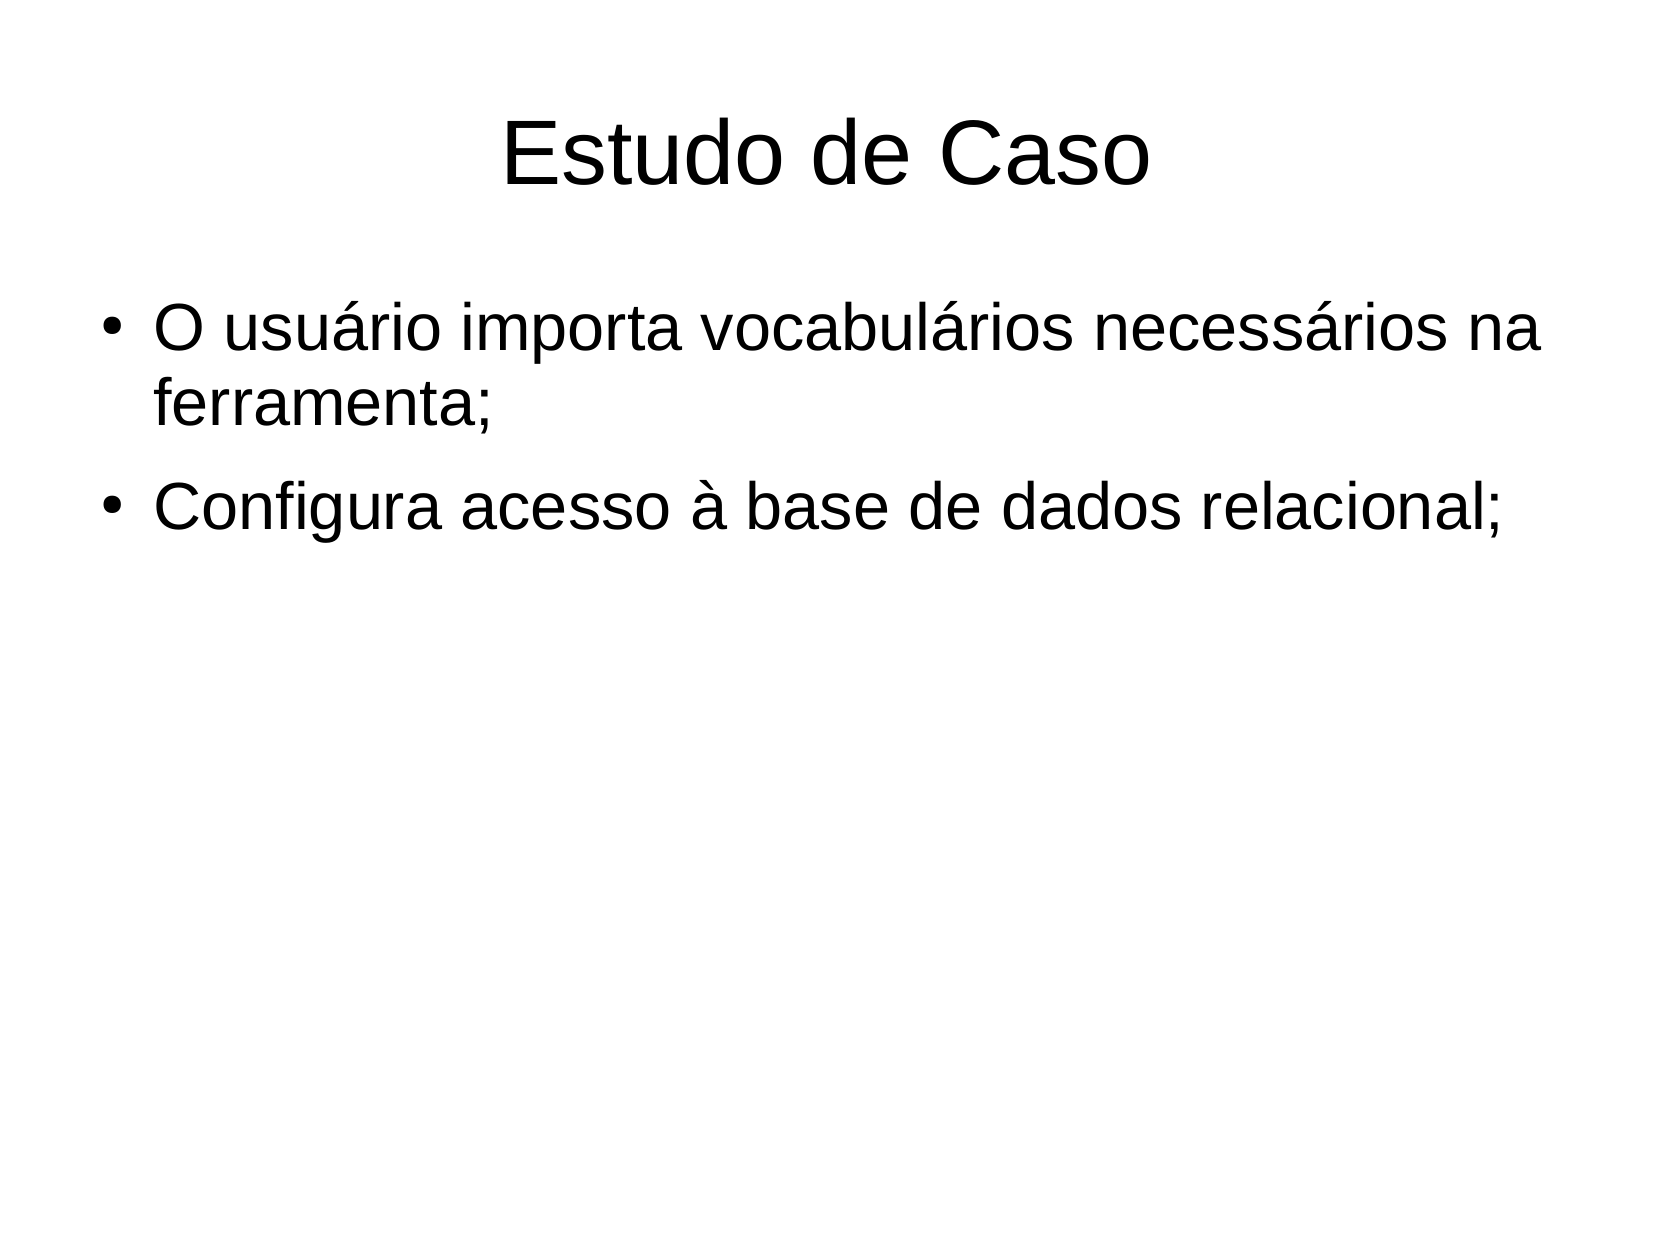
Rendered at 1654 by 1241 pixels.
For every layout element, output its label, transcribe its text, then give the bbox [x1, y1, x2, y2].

title Estudo de Caso [82, 49, 1571, 257]
list O usuário importa vocabulários necessários na ferramenta; Configura acesso à base de dados relacional; [82, 290, 1571, 1109]
